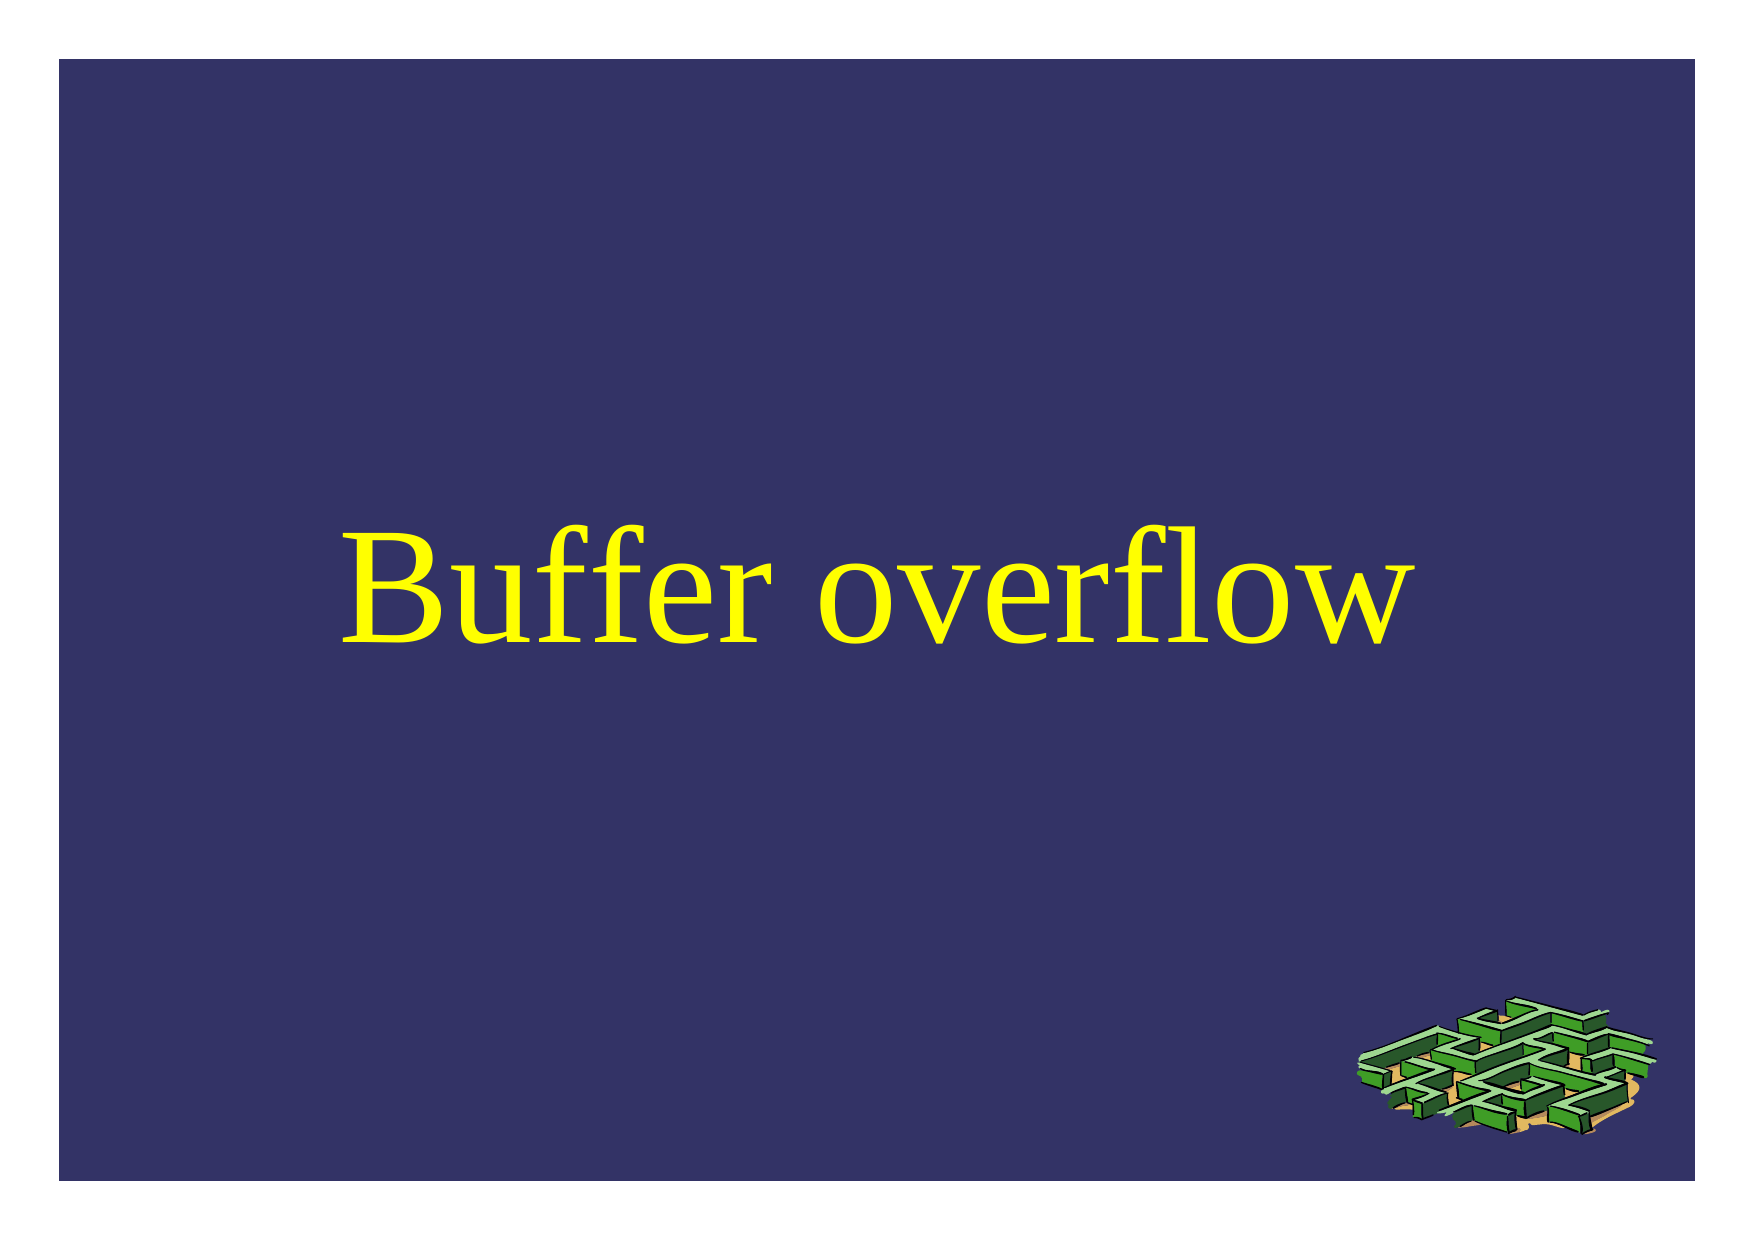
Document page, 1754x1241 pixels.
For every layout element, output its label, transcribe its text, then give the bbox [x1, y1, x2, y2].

subtitle Buffer overflow [179, 76, 1577, 1096]
